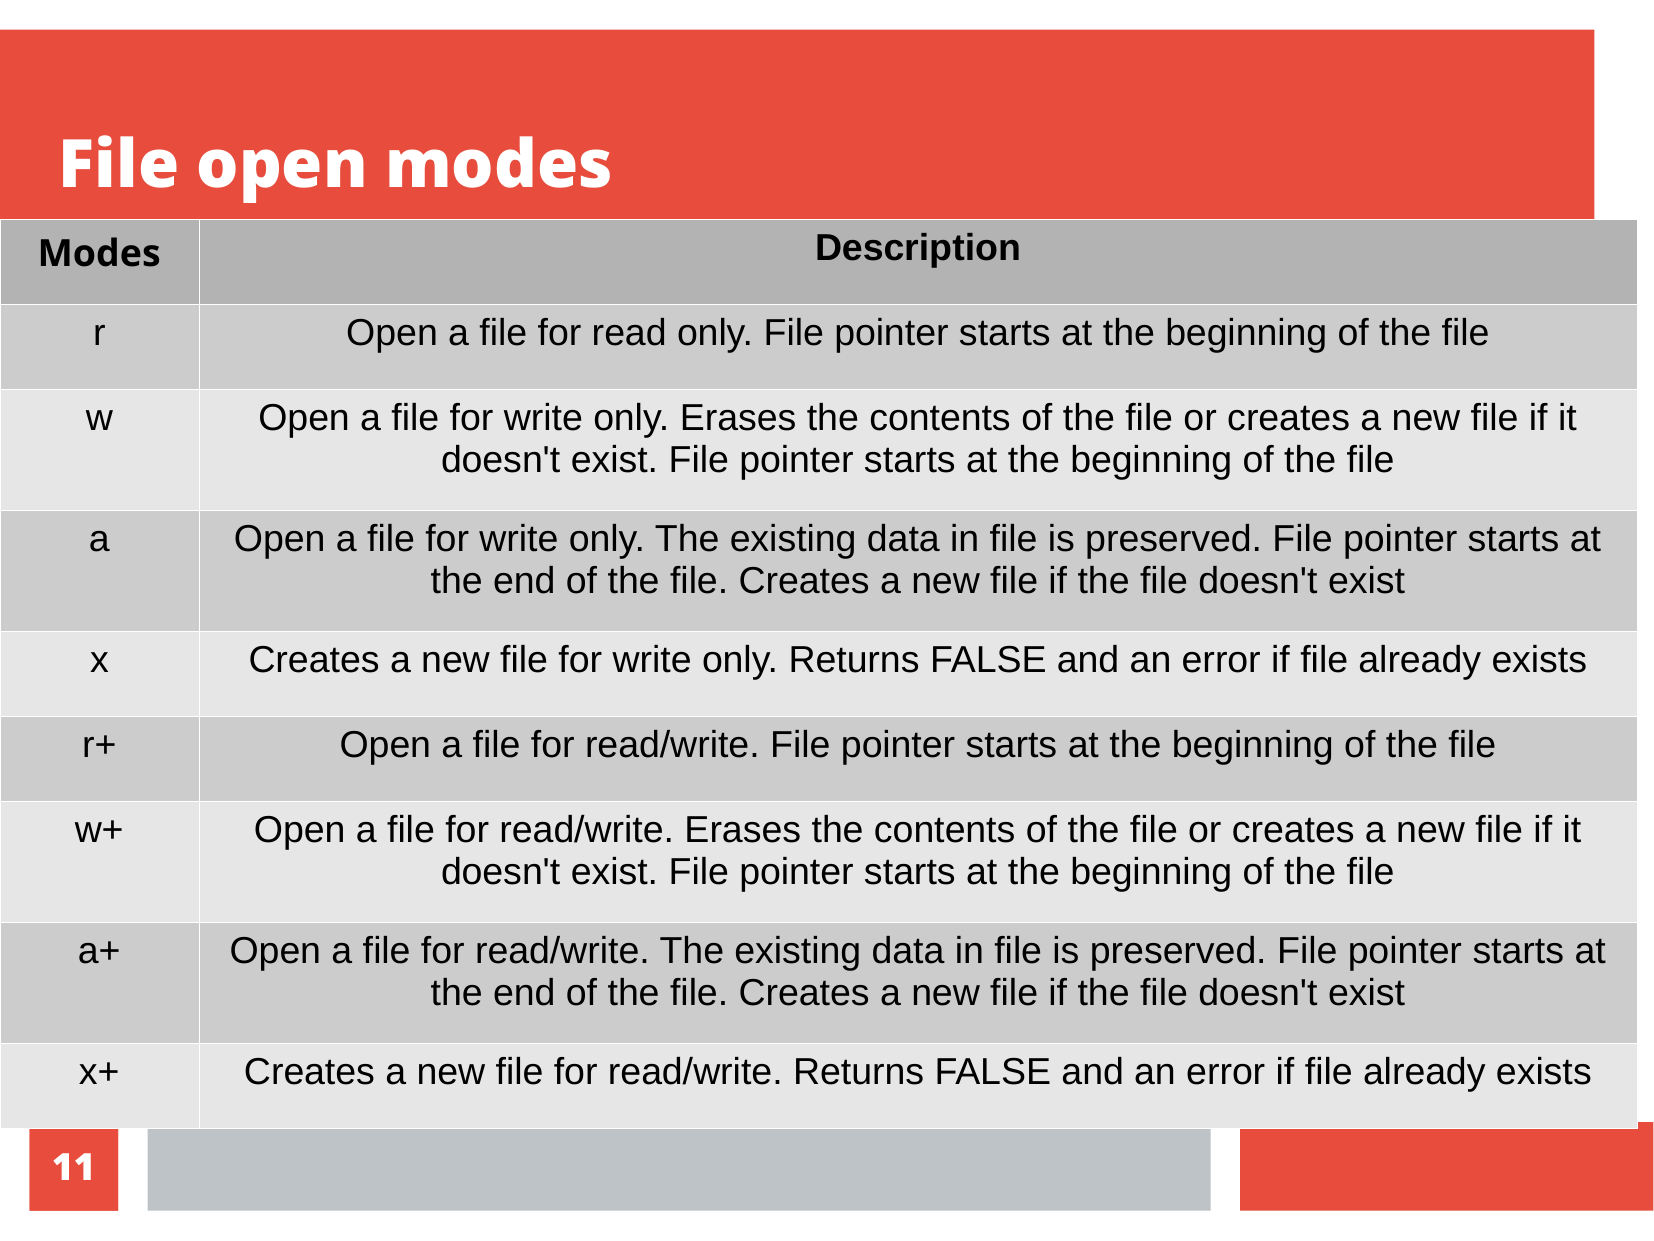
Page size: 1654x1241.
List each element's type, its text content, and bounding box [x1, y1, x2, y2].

table_cell Creates a new file for write only. Returns FALSE and an error if file already exists [200, 632, 1637, 716]
table_cell Open a file for read/write. The existing data in file is preserved. File pointer starts at the end of the file. Creates a new file if the file doesn't exist [200, 923, 1637, 1043]
table_cell Open a file for write only. Erases the contents of the file or creates a new file if it doesn't exist. File pointer starts at the beginning of the file [200, 390, 1637, 510]
table_cell Open a file for write only. The existing data in file is preserved. File pointer starts at the end of the file. Creates a new file if the file doesn't exist [200, 511, 1637, 631]
table_cell w [1, 390, 199, 510]
table_header Modes [1, 220, 199, 304]
table_cell a+ [1, 923, 199, 1043]
table_cell x+ [1, 1044, 199, 1128]
table_cell x [1, 632, 199, 716]
table_cell w+ [1, 802, 199, 922]
table_cell Open a file for read/write. Erases the contents of the file or creates a new file if it doesn't exist. File pointer starts at the beginning of the file [200, 802, 1637, 922]
table_cell a [1, 511, 199, 631]
table_cell Open a file for read/write. File pointer starts at the beginning of the file [200, 717, 1637, 801]
table_cell Open a file for read only. File pointer starts at the beginning of the file [200, 305, 1637, 389]
table_header Description [200, 220, 1637, 304]
table_cell Creates a new file for read/write. Returns FALSE and an error if file already exists [200, 1044, 1637, 1128]
table_cell r [1, 305, 199, 389]
table_cell r+ [1, 717, 199, 801]
title File open modes [59, 59, 1595, 207]
